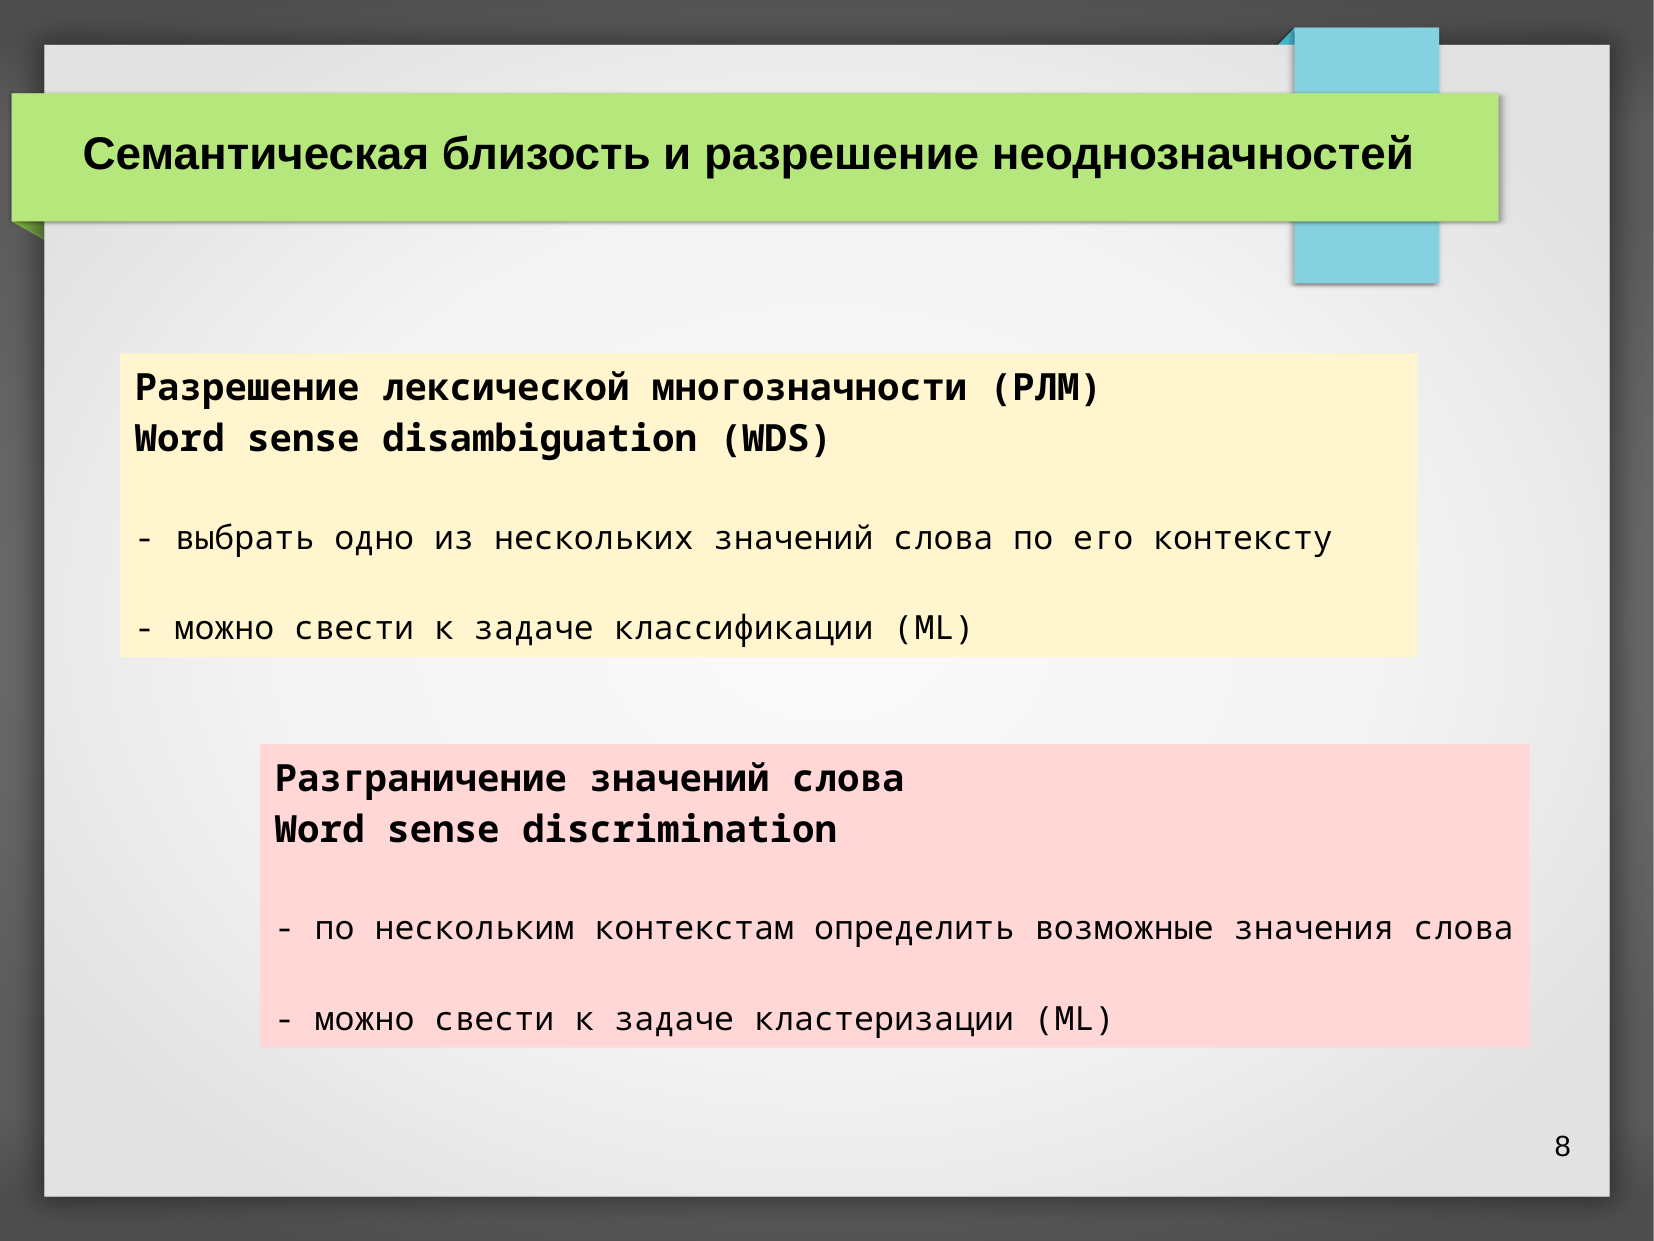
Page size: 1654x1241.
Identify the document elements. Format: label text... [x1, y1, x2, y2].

text_box Разграничение значений слова Word sense discrimination - по нескольким контекстам определить возможные значения слова - можно свести к задаче кластеризации (ML) [259, 744, 1530, 1006]
title Семантическая близость и разрешение неоднозначностей [82, 121, 1489, 187]
text_box Разрешение лексической многозначности (РЛМ) Word sense disambiguation (WDS) - выбрать одно из нескольких значений слова по его контексту - можно свести к задаче классификации (ML) [119, 353, 1418, 615]
picture [0, 0, 1654, 1241]
